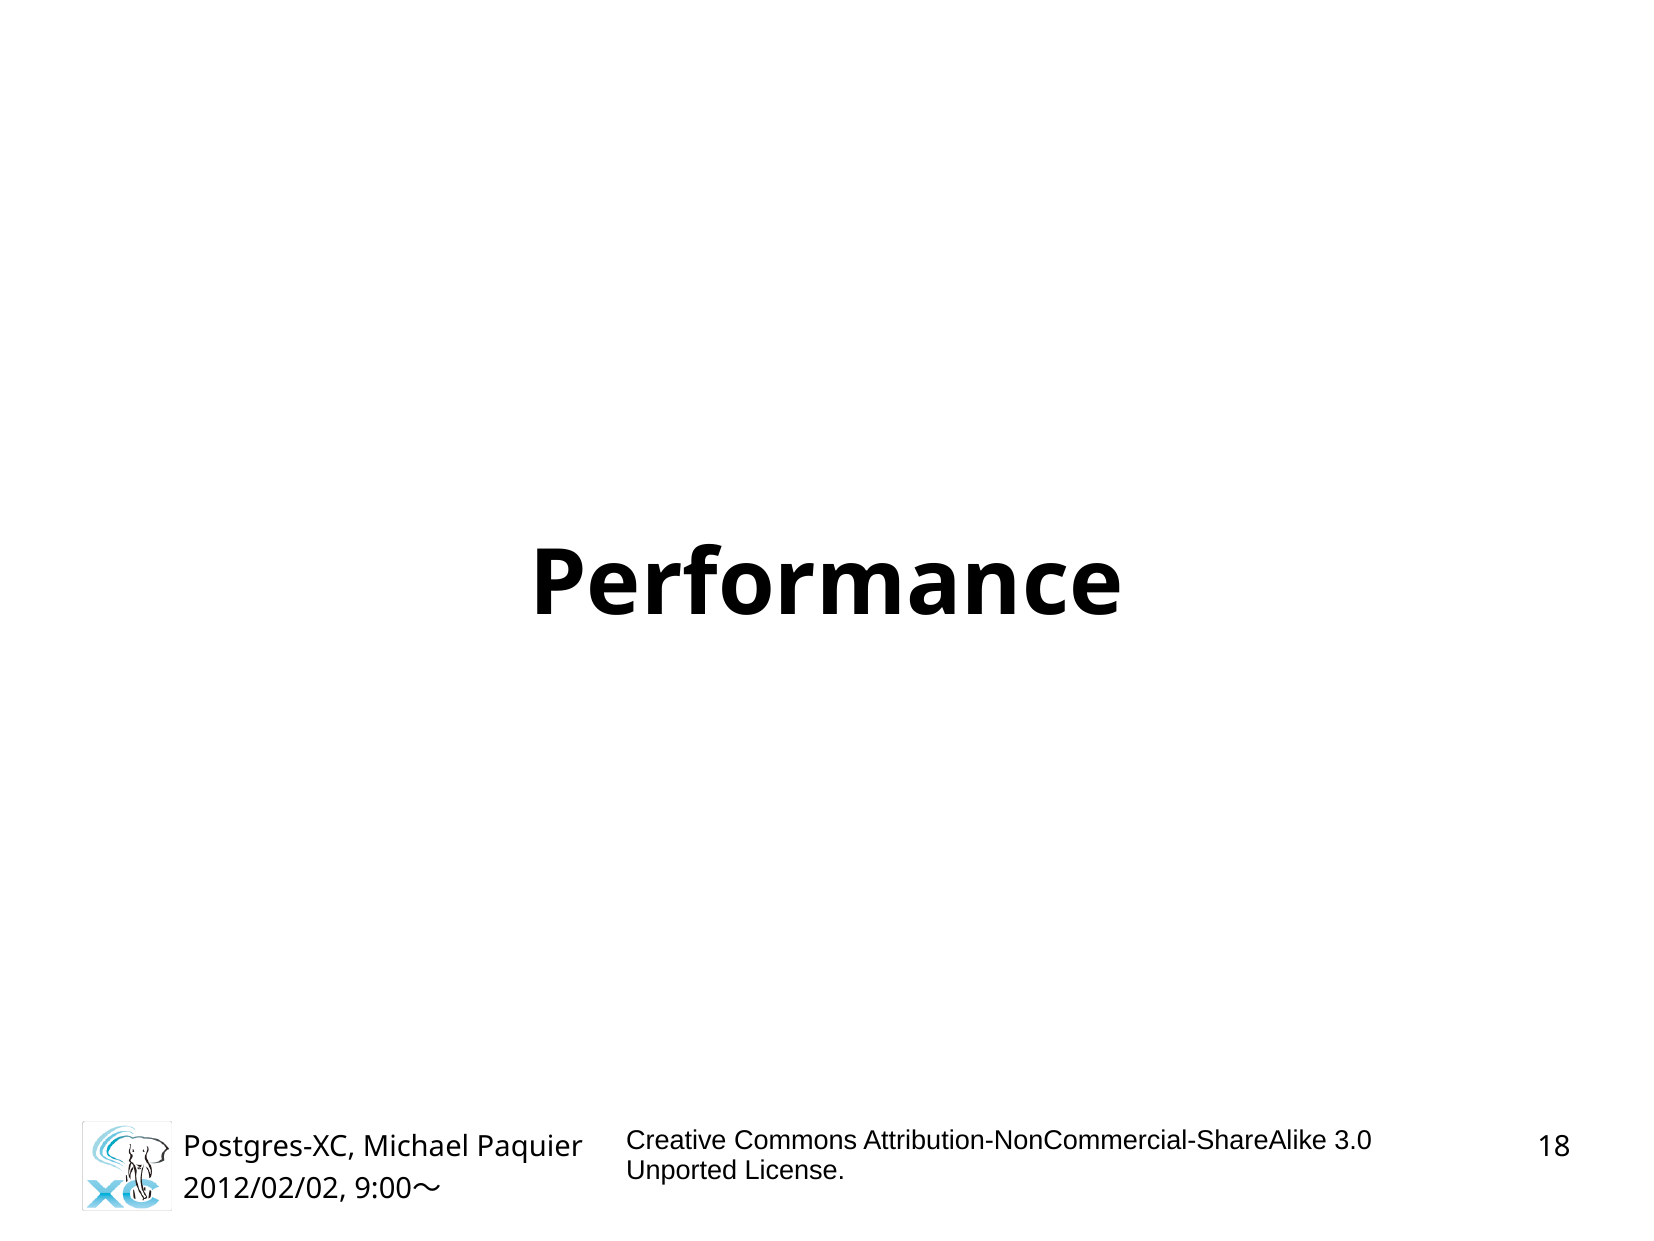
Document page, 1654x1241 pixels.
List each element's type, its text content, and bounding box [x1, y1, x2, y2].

picture [82, 1121, 172, 1211]
subtitle Performance [82, 49, 1571, 1109]
